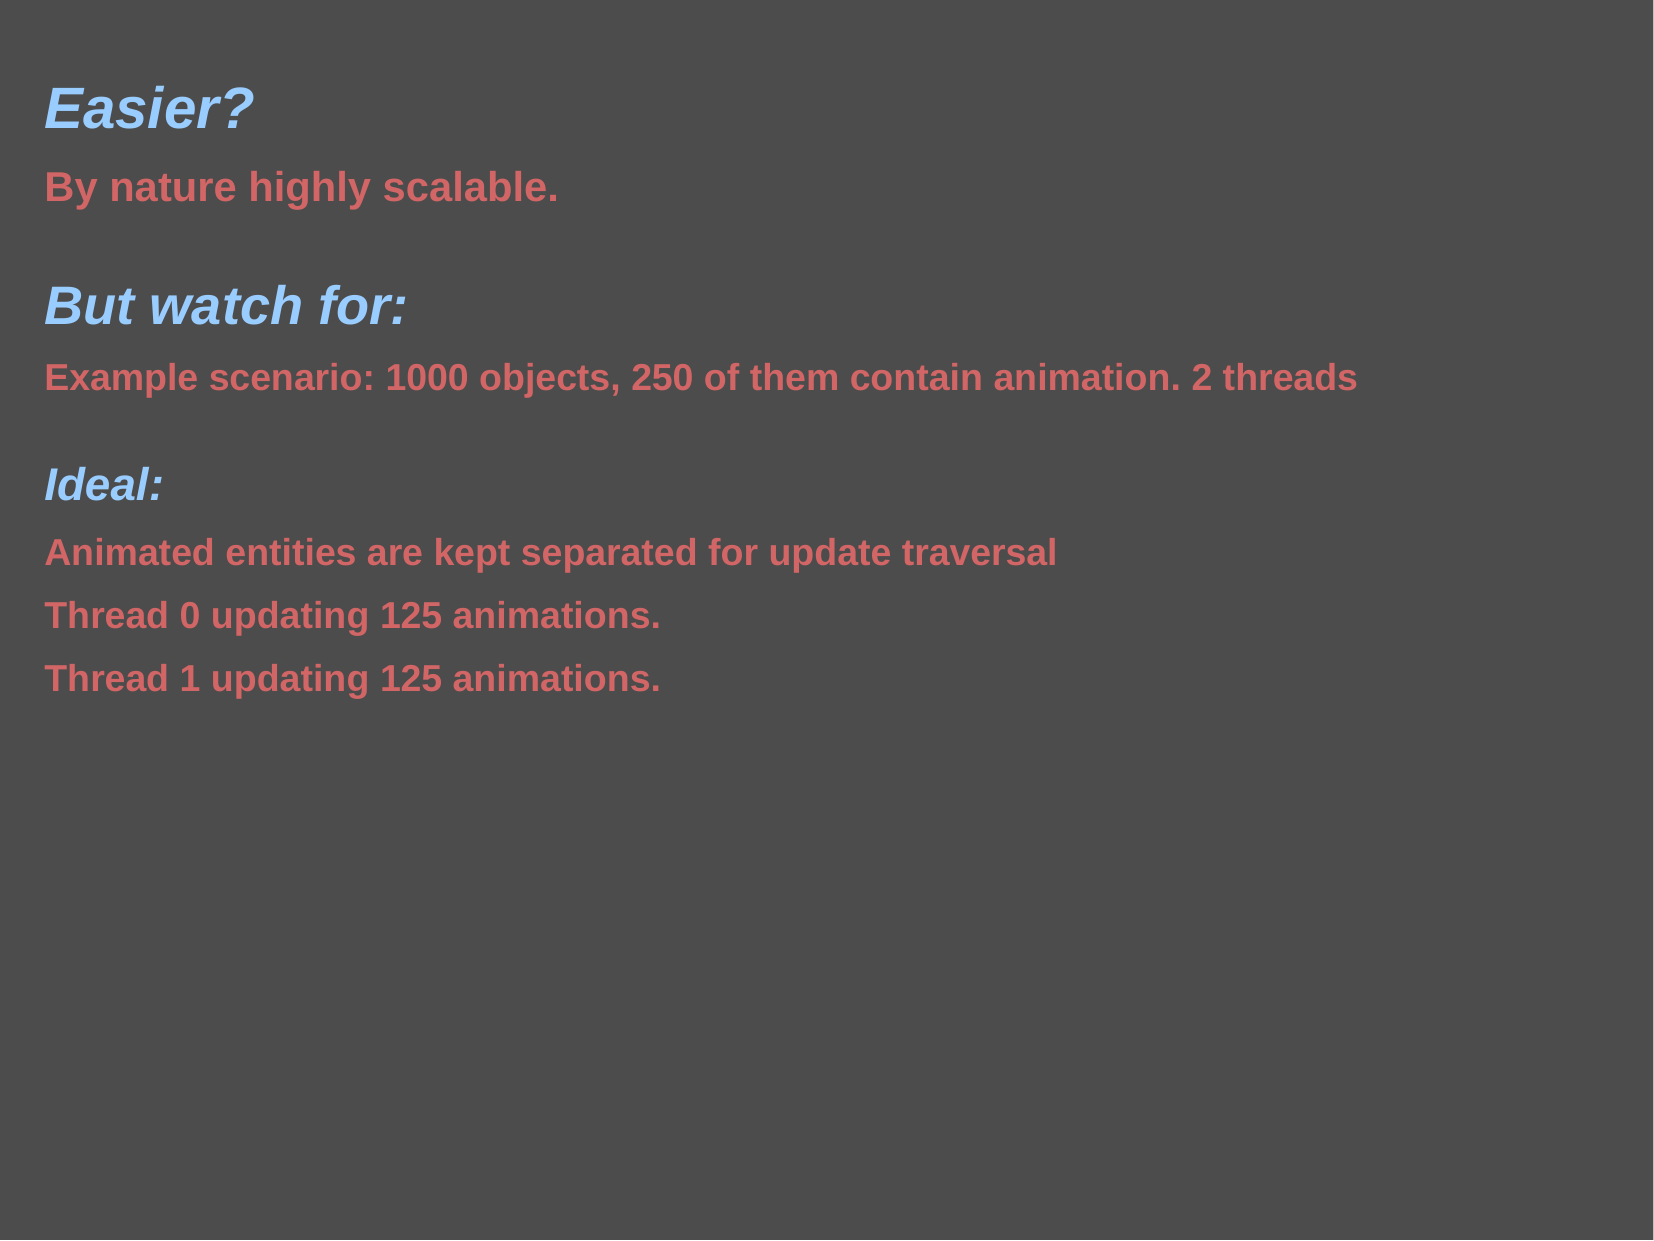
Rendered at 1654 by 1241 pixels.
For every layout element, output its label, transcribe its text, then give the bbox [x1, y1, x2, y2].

text_box Easier? By nature highly scalable. But watch for: Example scenario: 1000 objects, 250 of them contain animation. 2 threads Ideal: Animated entities are kept separated for update traversal Thread 0 updating 125 animations. Thread 1 updating 125 animations. [29, 35, 1625, 689]
